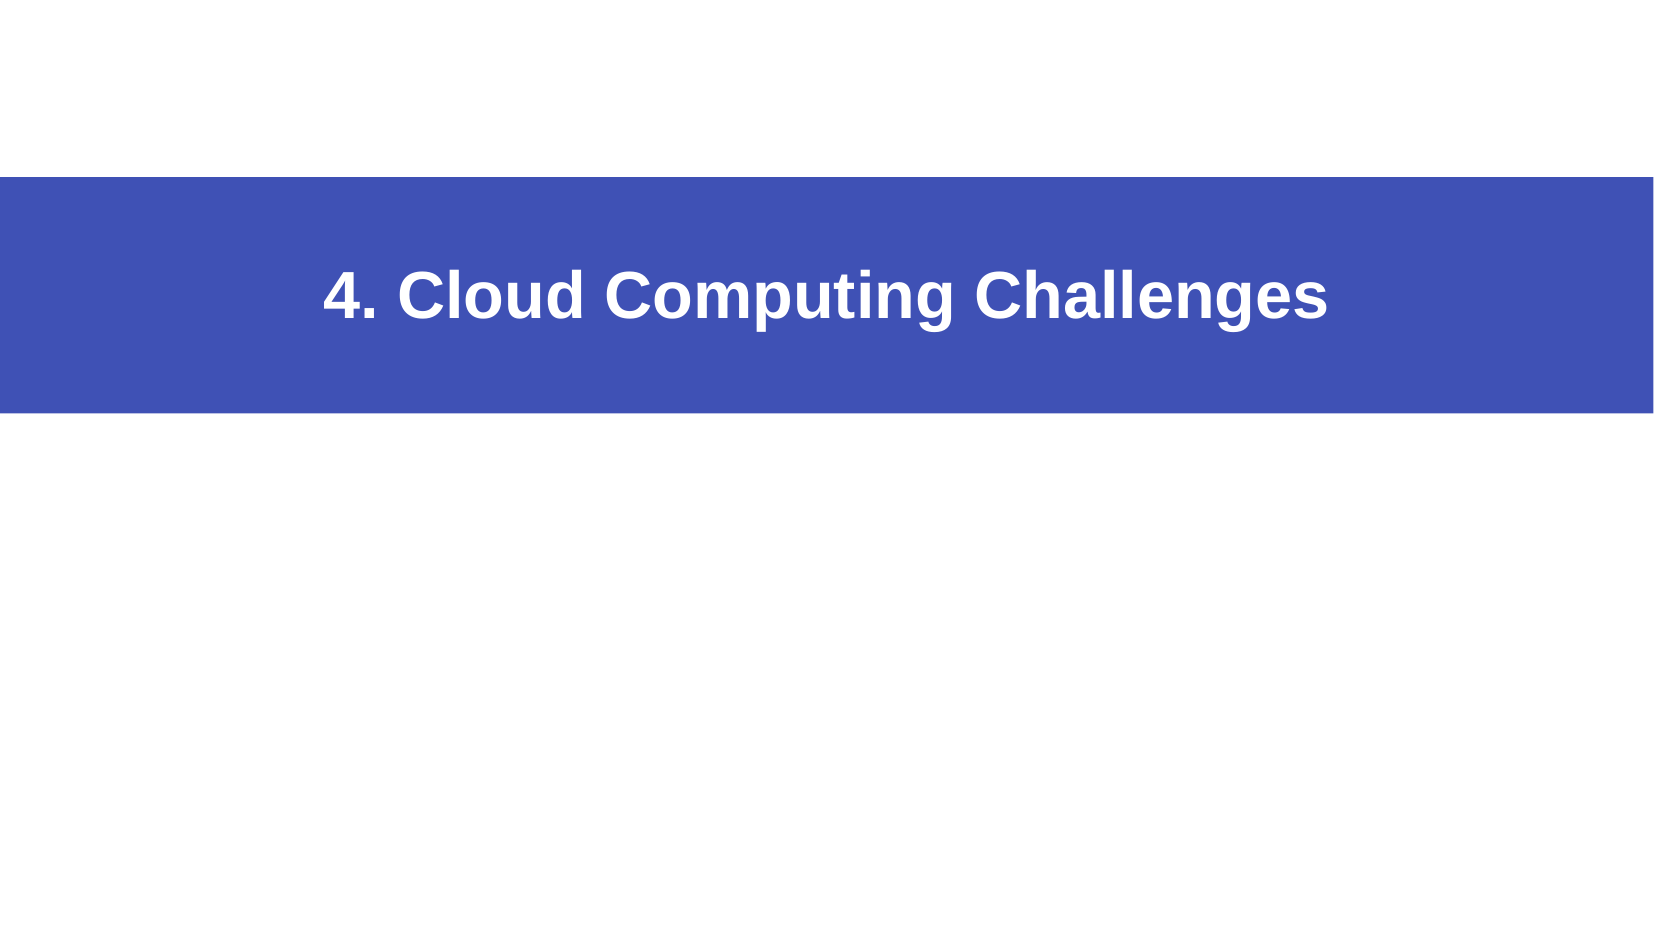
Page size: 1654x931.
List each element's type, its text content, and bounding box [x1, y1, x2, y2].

title 4. Cloud Computing Challenges [0, 177, 1654, 414]
